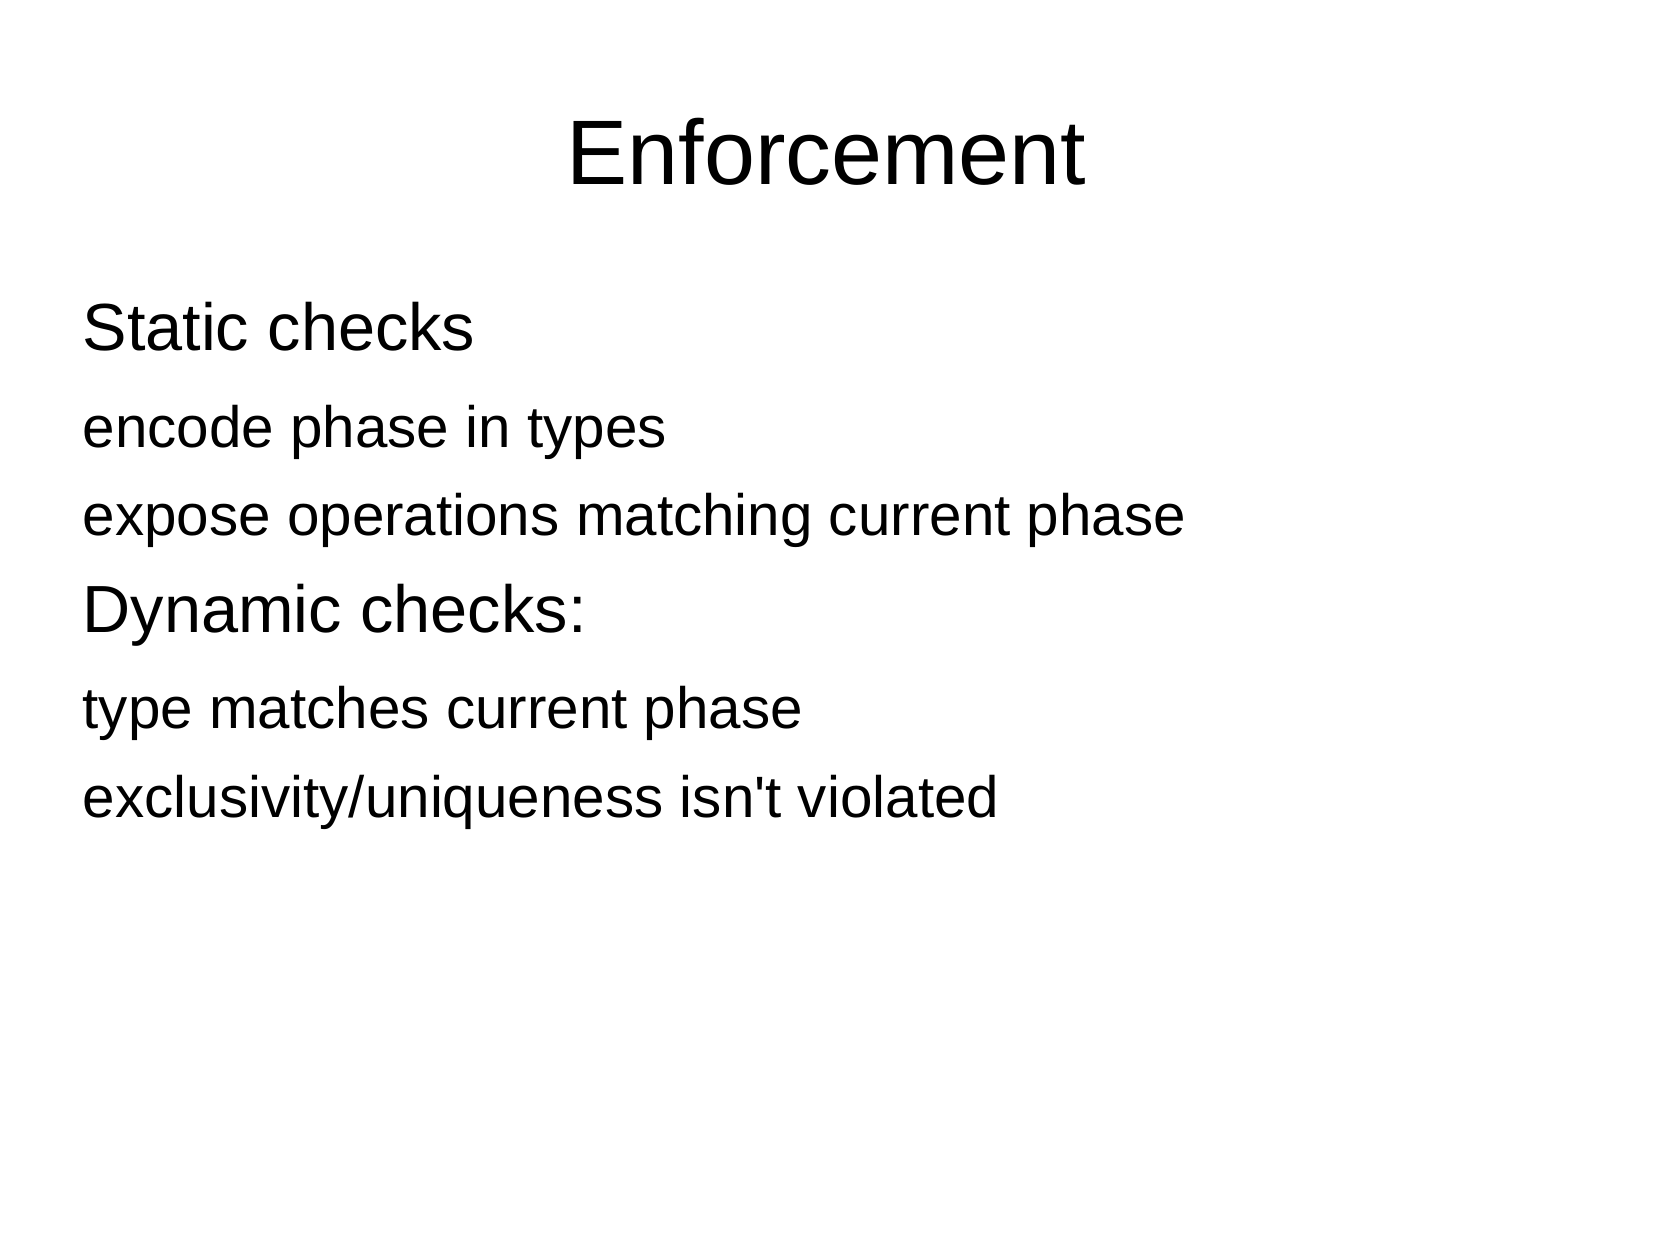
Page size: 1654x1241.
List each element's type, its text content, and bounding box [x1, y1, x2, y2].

list Static checks encode phase in types expose operations matching current phase Dynamic checks: type matches current phase exclusivity/uniqueness isn't violated [82, 290, 1571, 1094]
title Enforcement [82, 56, 1571, 250]
